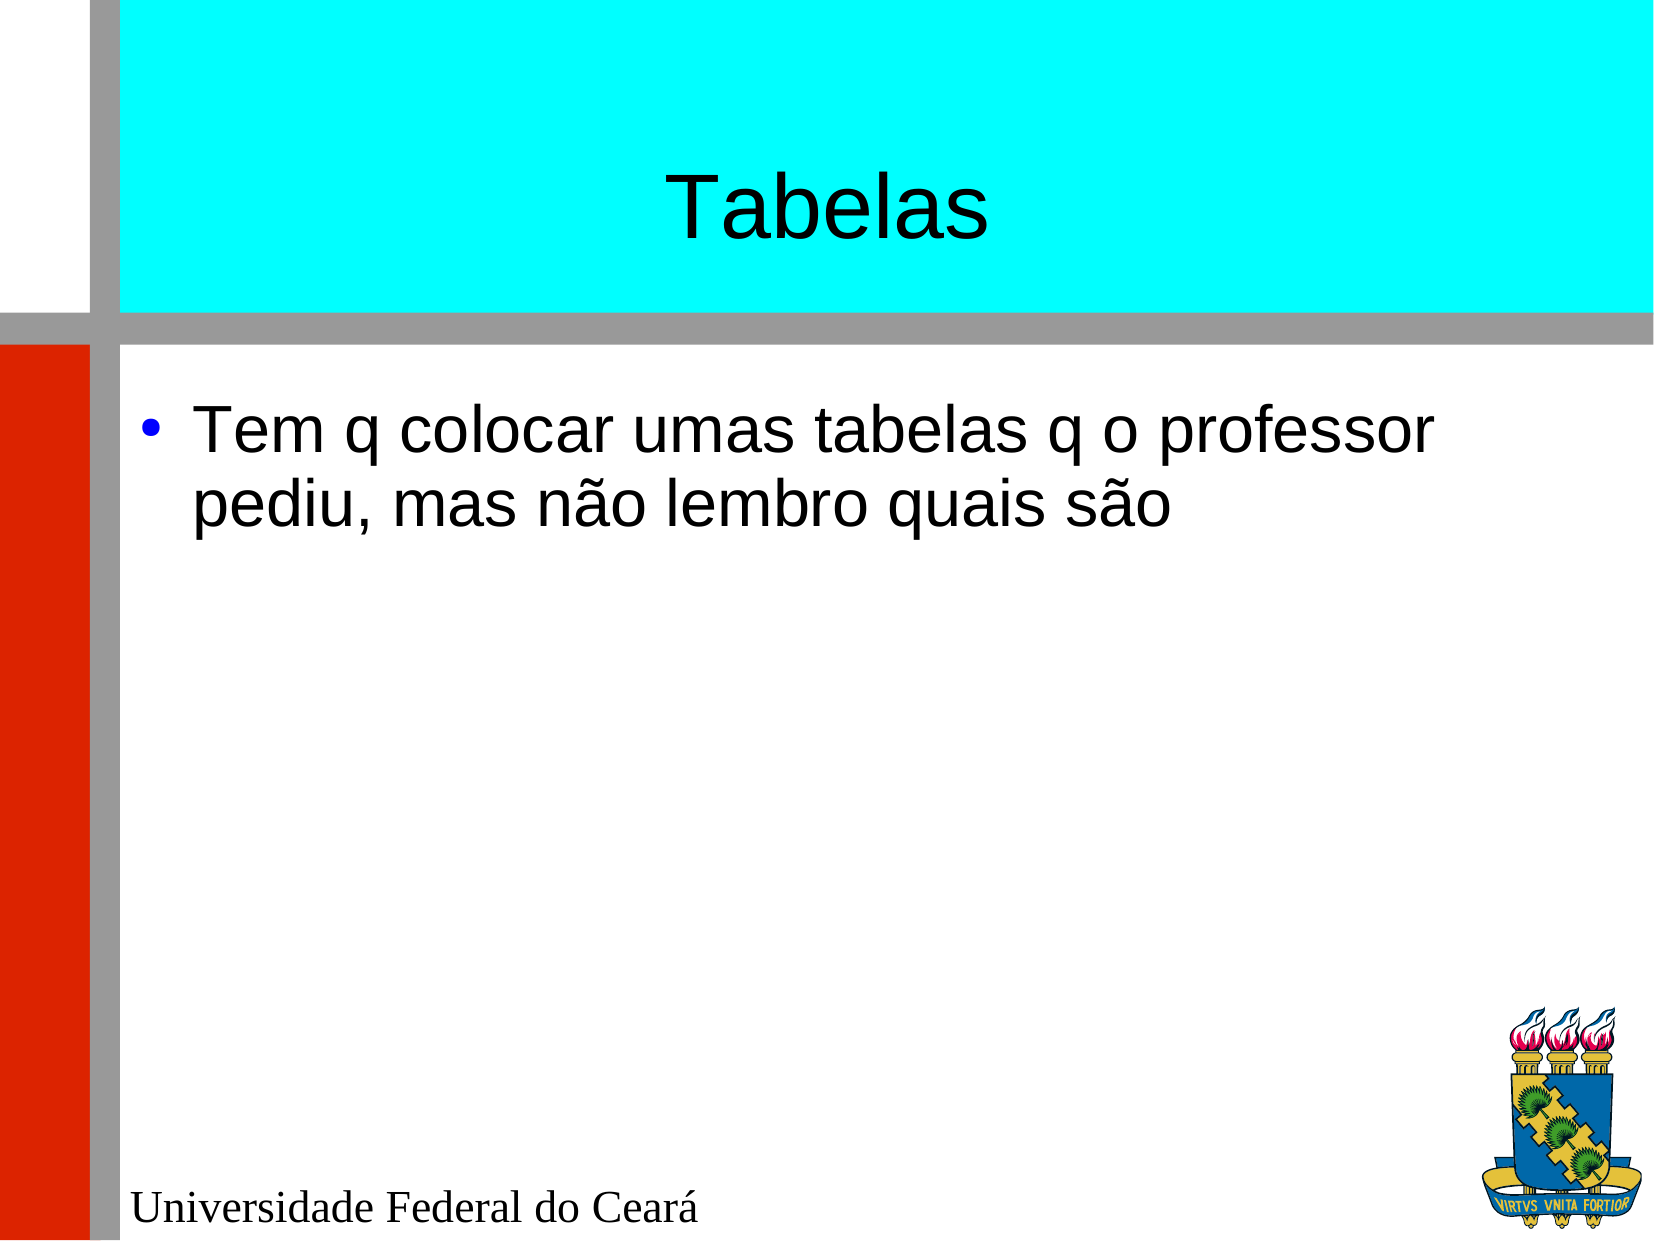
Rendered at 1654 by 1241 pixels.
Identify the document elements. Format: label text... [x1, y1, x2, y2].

title Tabelas [121, 102, 1534, 310]
list Tem q colocar umas tabelas q o professor pediu, mas não lembro quais são [121, 391, 1534, 1111]
